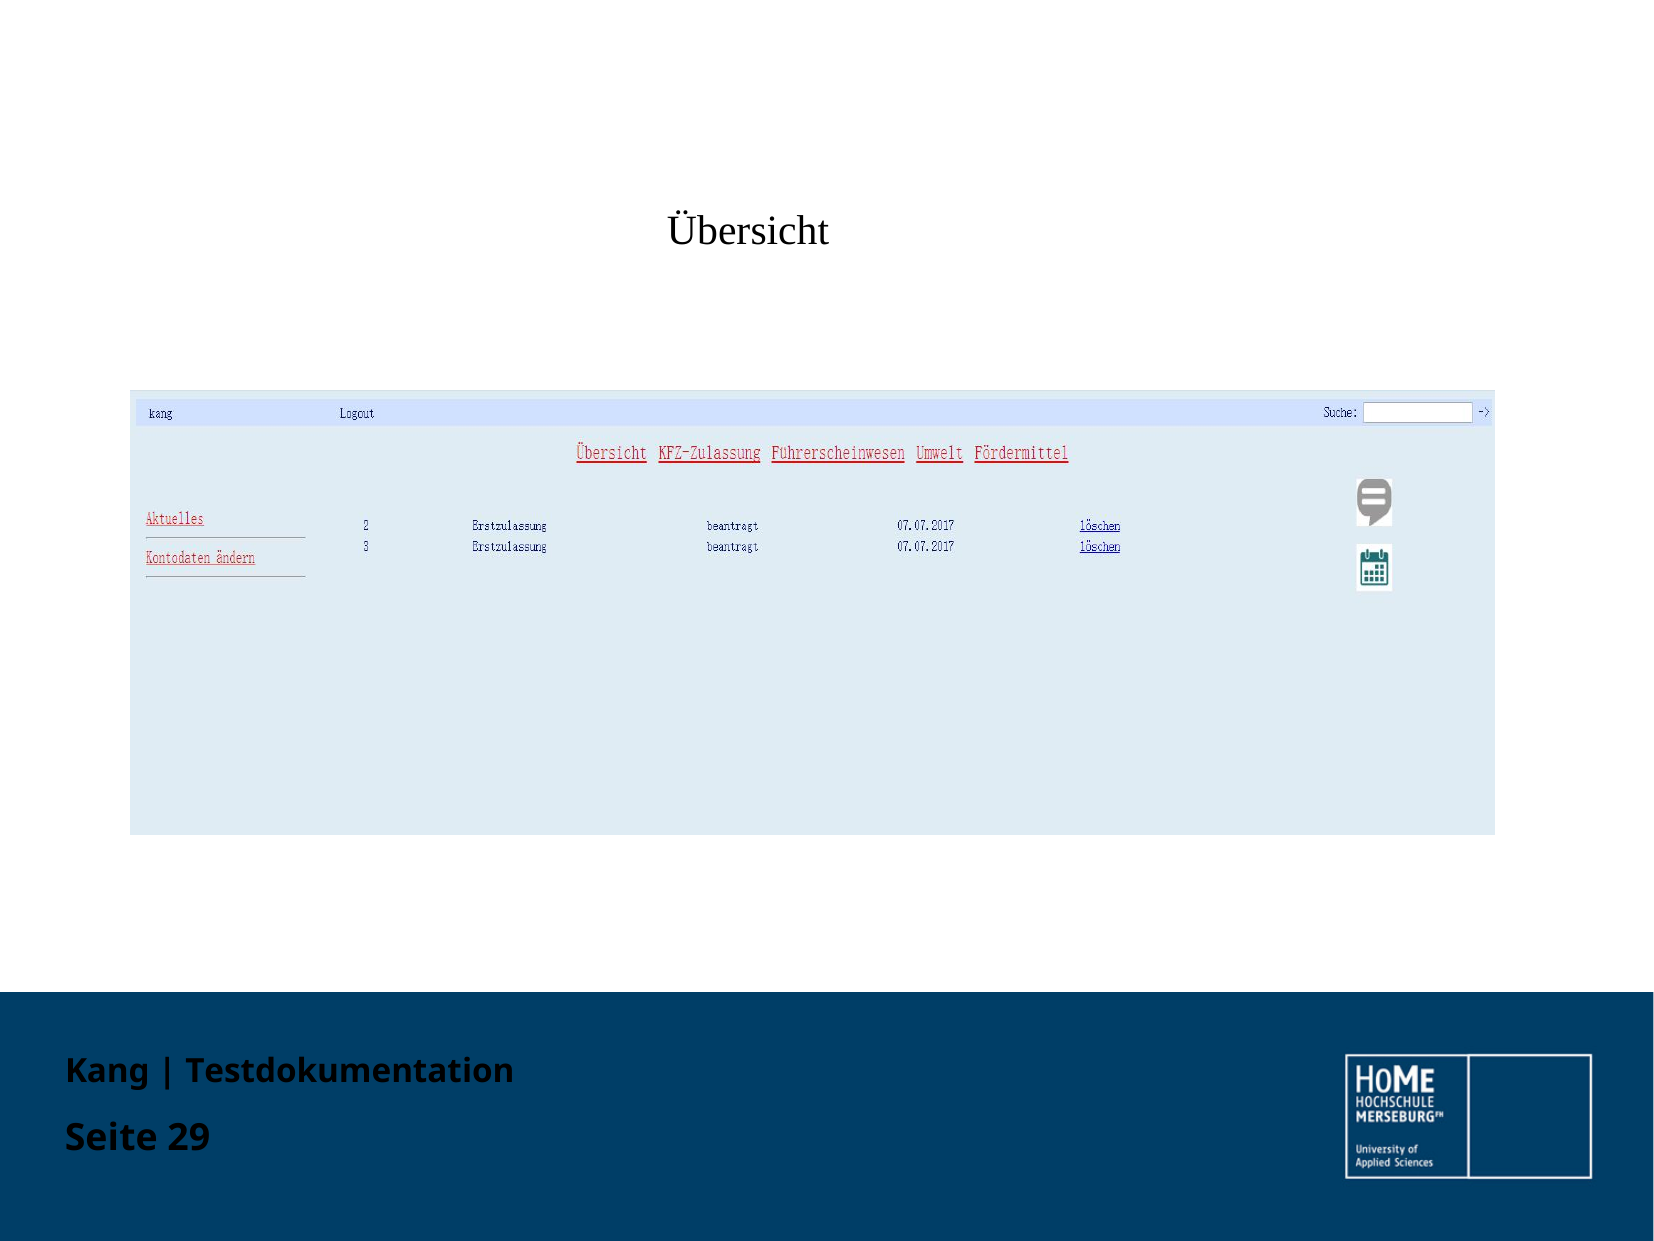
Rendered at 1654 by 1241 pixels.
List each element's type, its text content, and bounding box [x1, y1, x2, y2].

picture [0, 992, 1654, 1241]
picture [130, 390, 1495, 835]
text_box Übersicht [652, 195, 925, 261]
